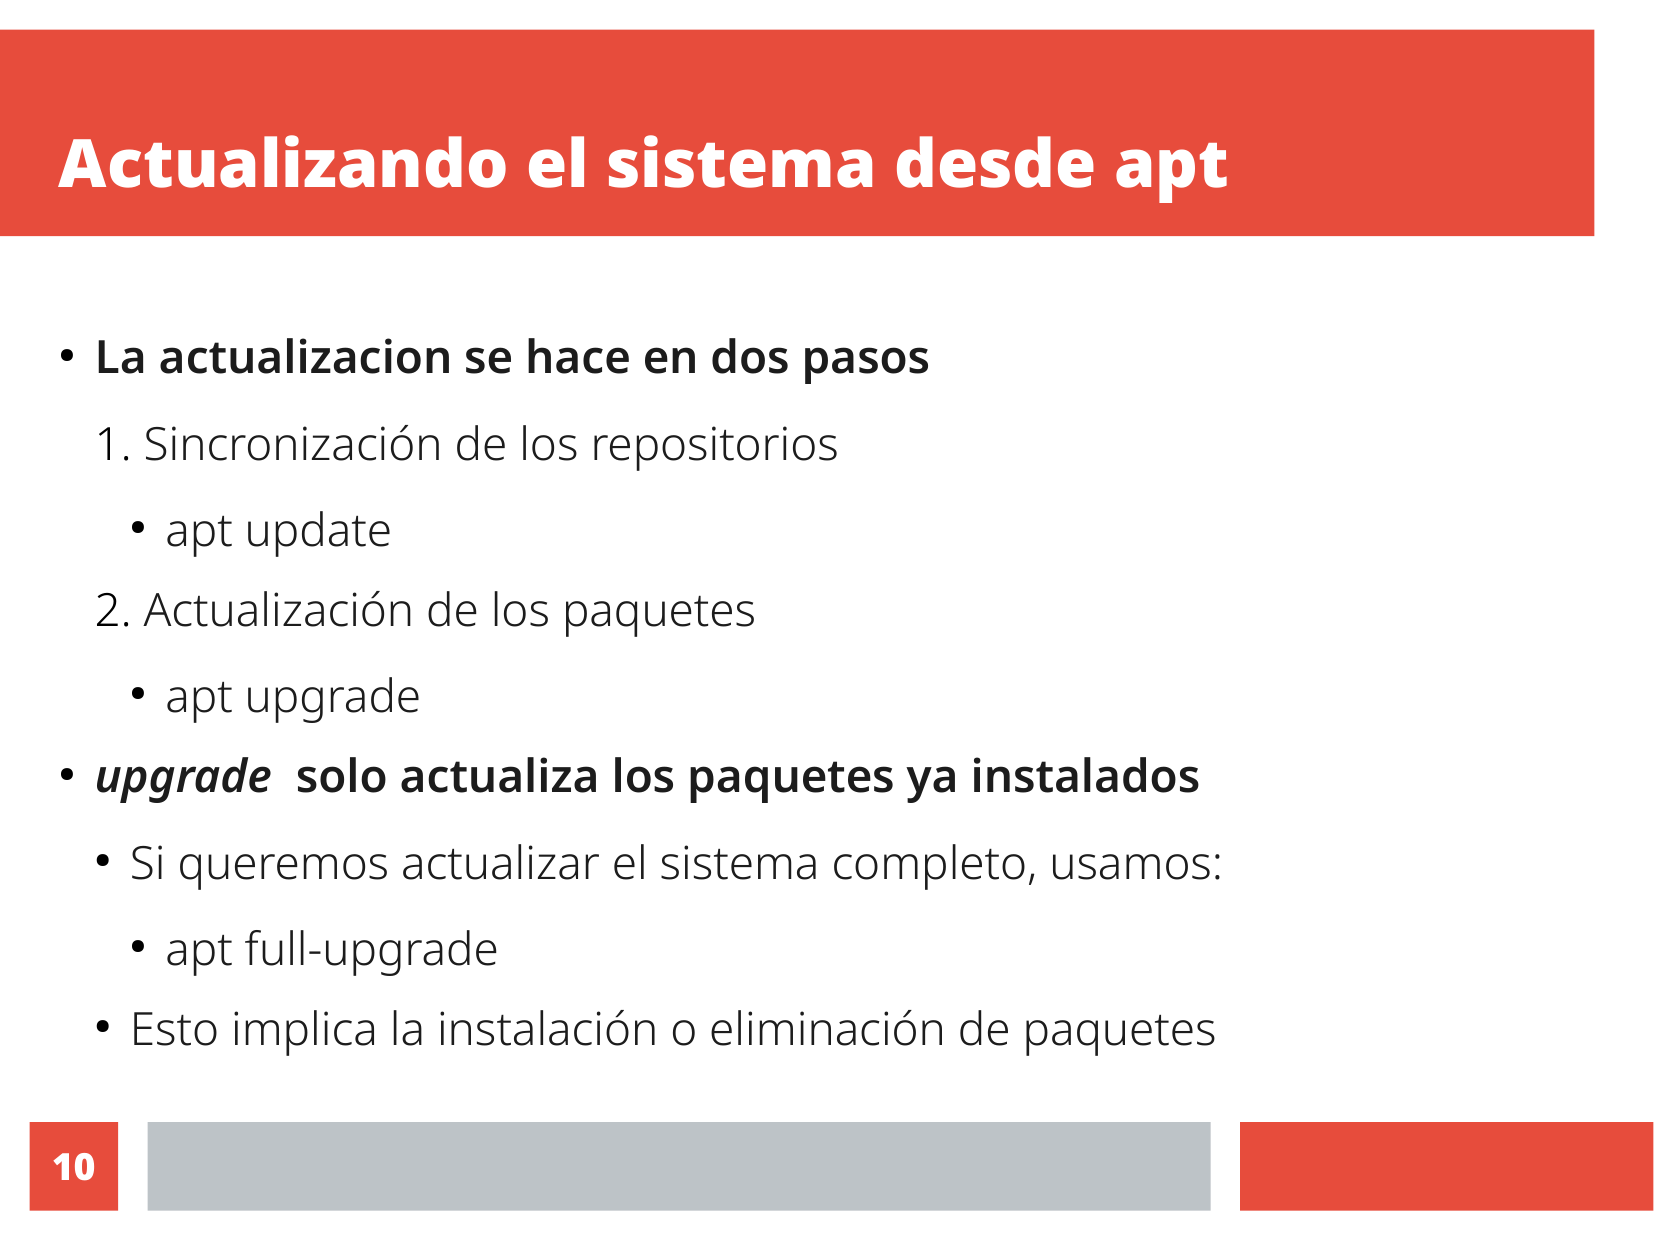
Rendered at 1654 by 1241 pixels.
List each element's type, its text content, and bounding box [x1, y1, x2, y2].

list La actualizacion se hace en dos pasos Sincronización de los repositorios apt update Actualización de los paquetes apt upgrade upgrade solo actualiza los paquetes ya instalados Si queremos actualizar el sistema completo, usamos: apt full-upgrade Esto implica la instalación o eliminación de paquetes [59, 324, 1565, 1093]
title Actualizando el sistema desde apt [59, 59, 1595, 207]
